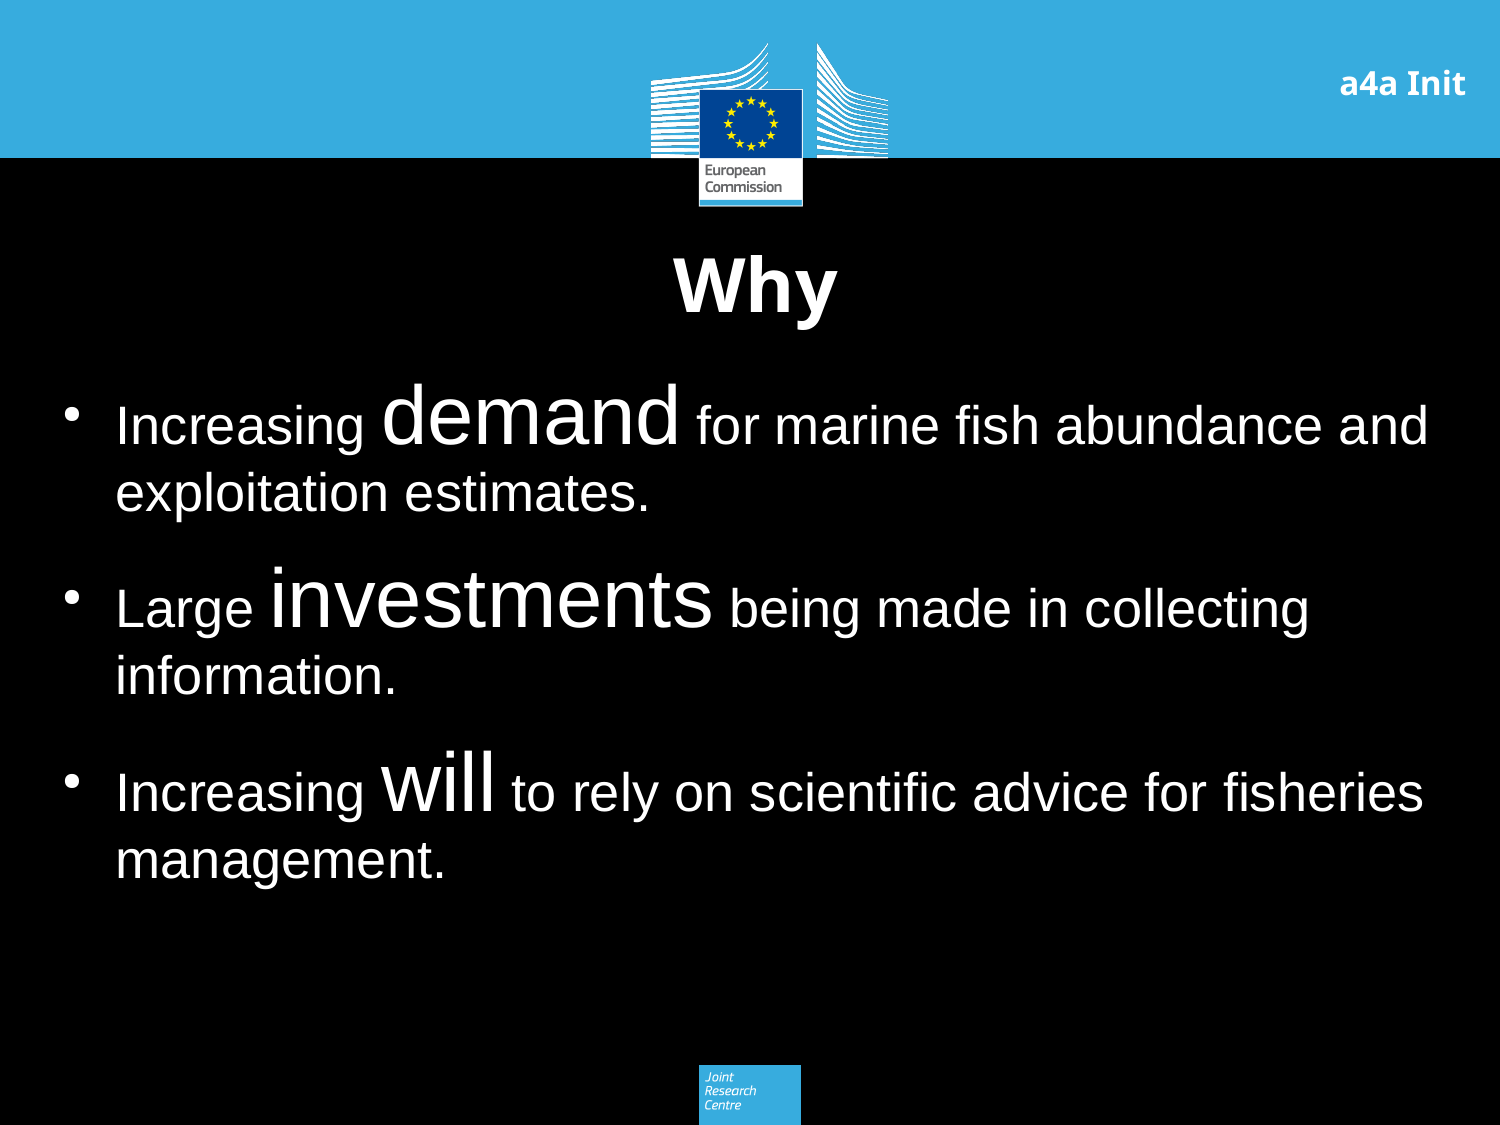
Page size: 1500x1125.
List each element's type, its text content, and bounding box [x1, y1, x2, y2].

picture [699, 1065, 801, 1125]
picture [651, 42, 888, 179]
title Why [11, 179, 1500, 387]
title a4a Init [1091, 29, 1482, 136]
text_box Increasing demand for marine fish abundance and exploitation estimates. Large investments being made in collecting information. Increasing will to rely on scientific advice for fisheries management. [30, 266, 1471, 899]
